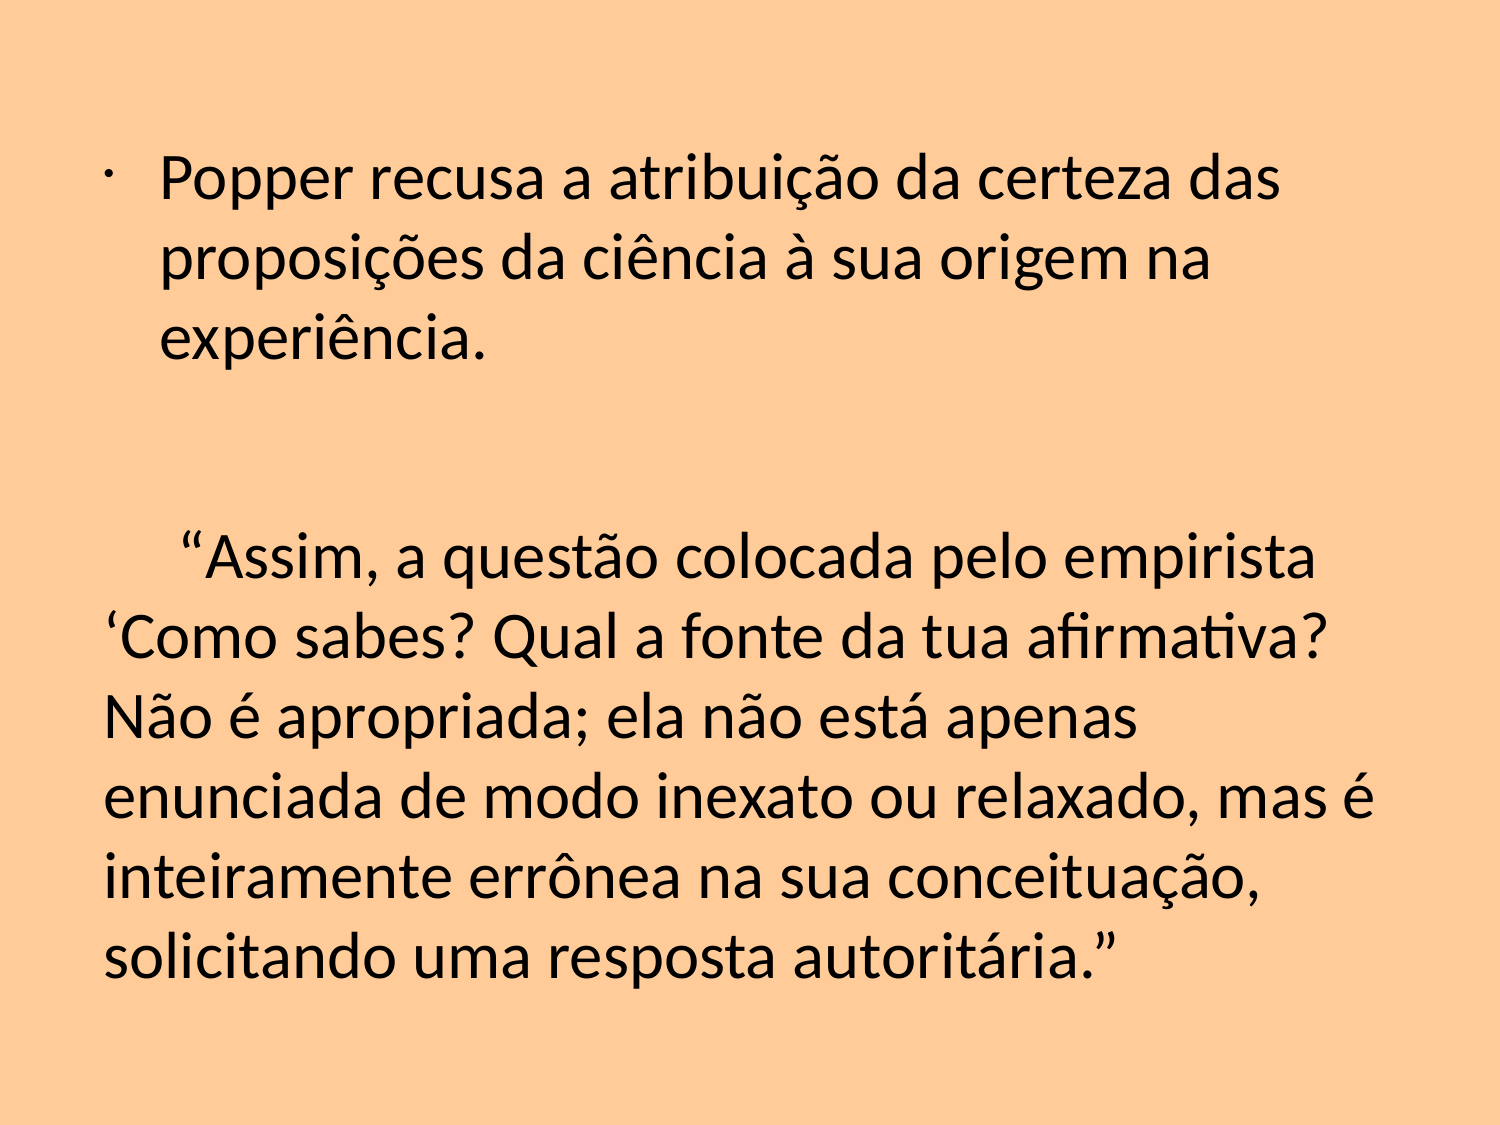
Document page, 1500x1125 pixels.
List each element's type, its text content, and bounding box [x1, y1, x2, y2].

title [75, 45, 1425, 233]
list Popper recusa a atribuição da certeza das proposições da ciência à sua origem na experiência. “Assim, a questão colocada pelo empirista ‘Como sabes? Qual a fonte da tua afirmativa? Não é apropriada; ela não está apenas enunciada de modo inexato ou relaxado, mas é inteiramente errônea na sua conceituação, solicitando uma resposta autoritária.” [88, 118, 1439, 1000]
